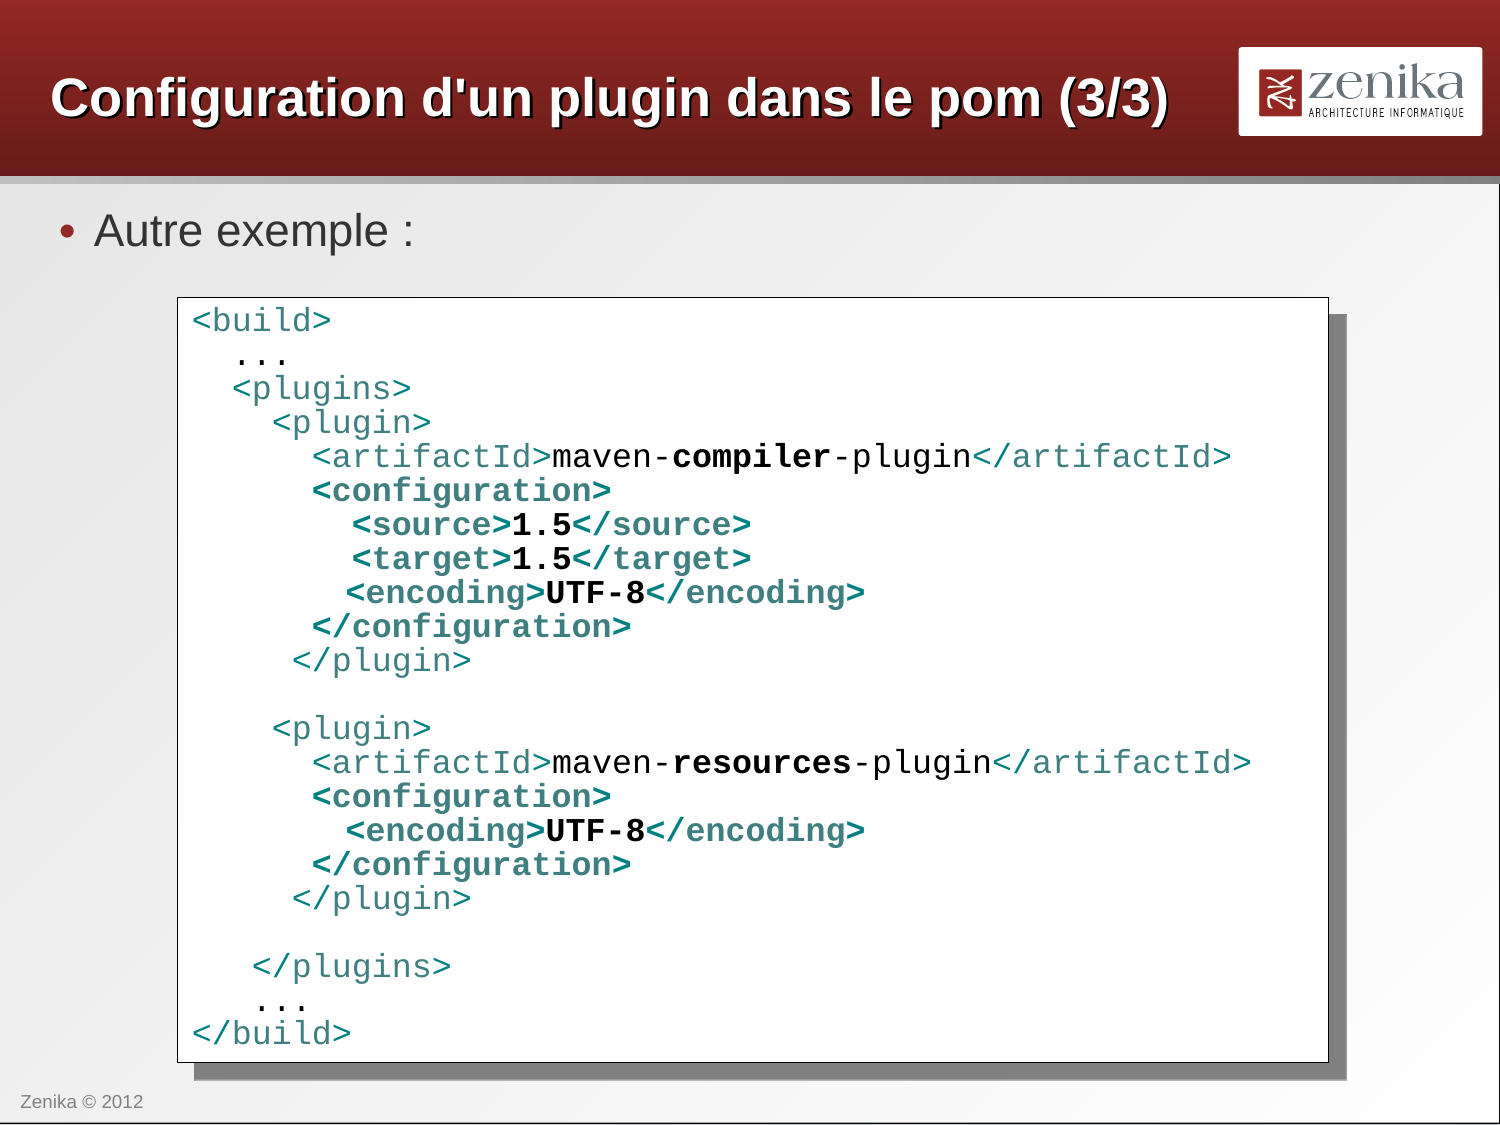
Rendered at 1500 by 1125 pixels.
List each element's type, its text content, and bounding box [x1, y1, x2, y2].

list Autre exemple : [59, 204, 1444, 1034]
picture [1257, 58, 1464, 125]
title Configuration d'un plugin dans le pom (3/3) [50, 15, 1206, 180]
text_box <build> ... <plugins> <plugin> <artifactId>maven-compiler-plugin</artifactId> <configuration> <source>1.5</source> <target>1.5</target> <encoding>UTF-8</encoding> </configuration> </plugin> <plugin> <artifactId>maven-resources-plugin</artifactId> <configuration> <encoding>UTF-8</encoding> </configuration> </plugin> </plugins> ... </build> [177, 297, 1329, 1063]
